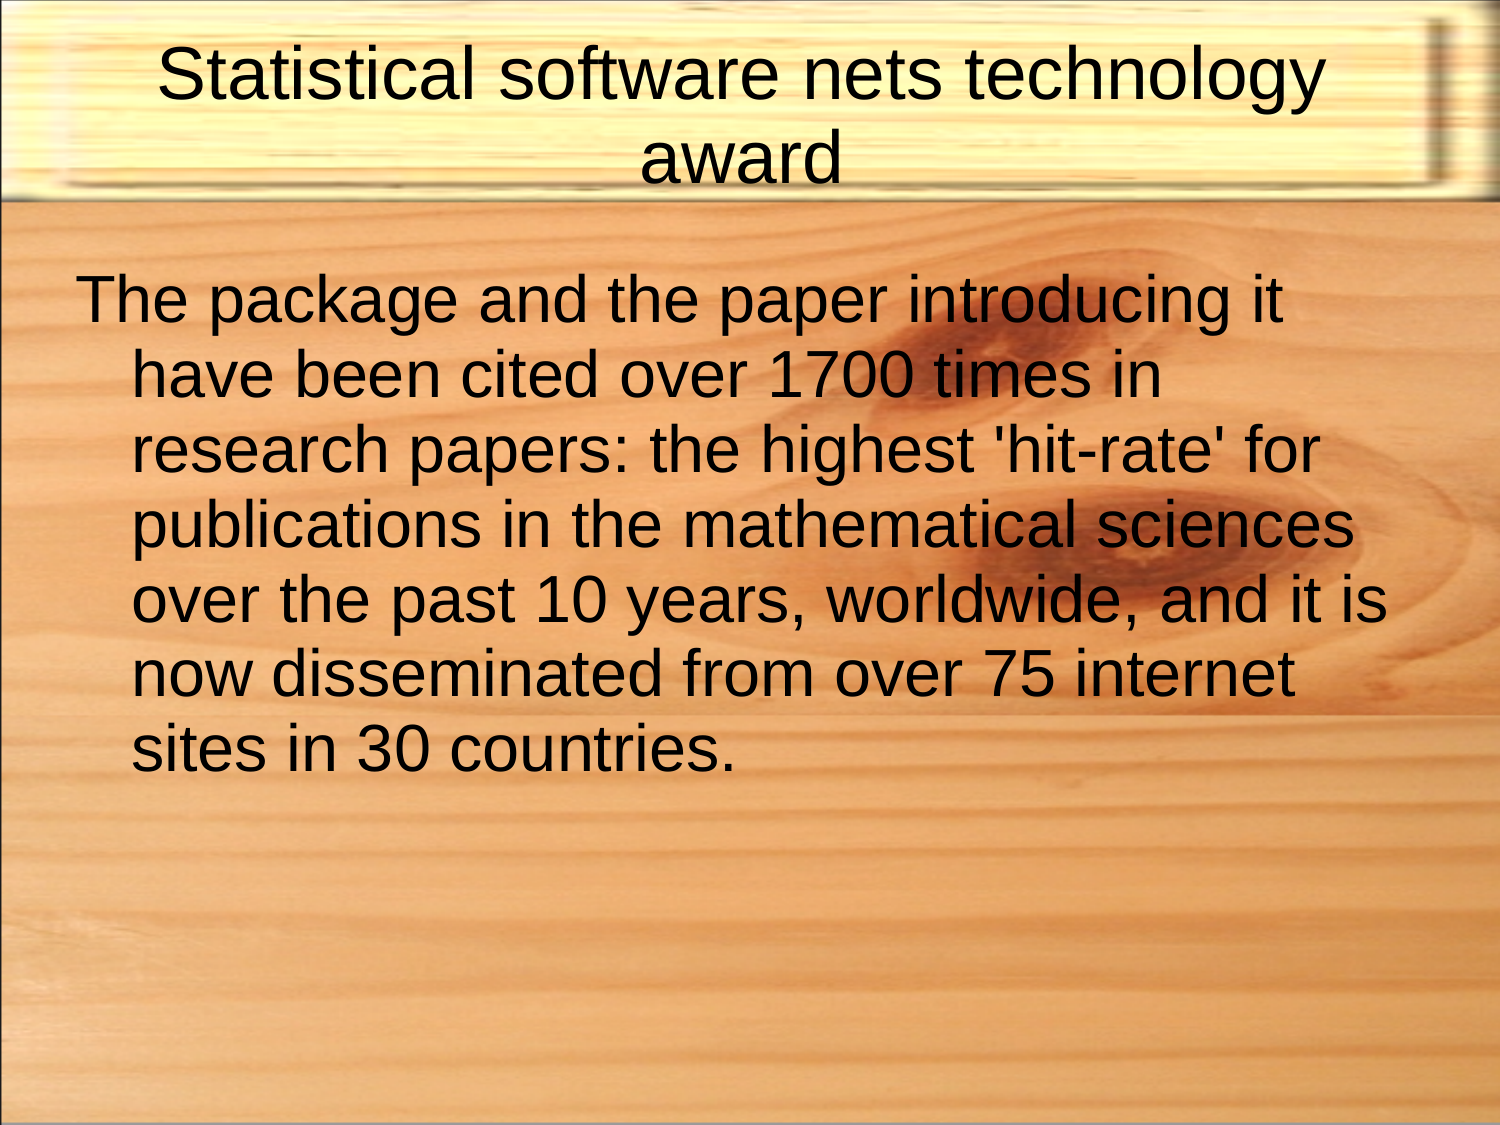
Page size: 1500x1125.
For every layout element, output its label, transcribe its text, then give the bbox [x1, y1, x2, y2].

title Statistical software nets technology award [67, 29, 1418, 203]
list The package and the paper introducing it have been cited over 1700 times in research papers: the highest 'hit-rate' for publications in the mathematical sciences over the past 10 years, worldwide, and it is now disseminated from over 75 internet sites in 30 countries. [75, 262, 1426, 991]
picture [0, 0, 1500, 1125]
